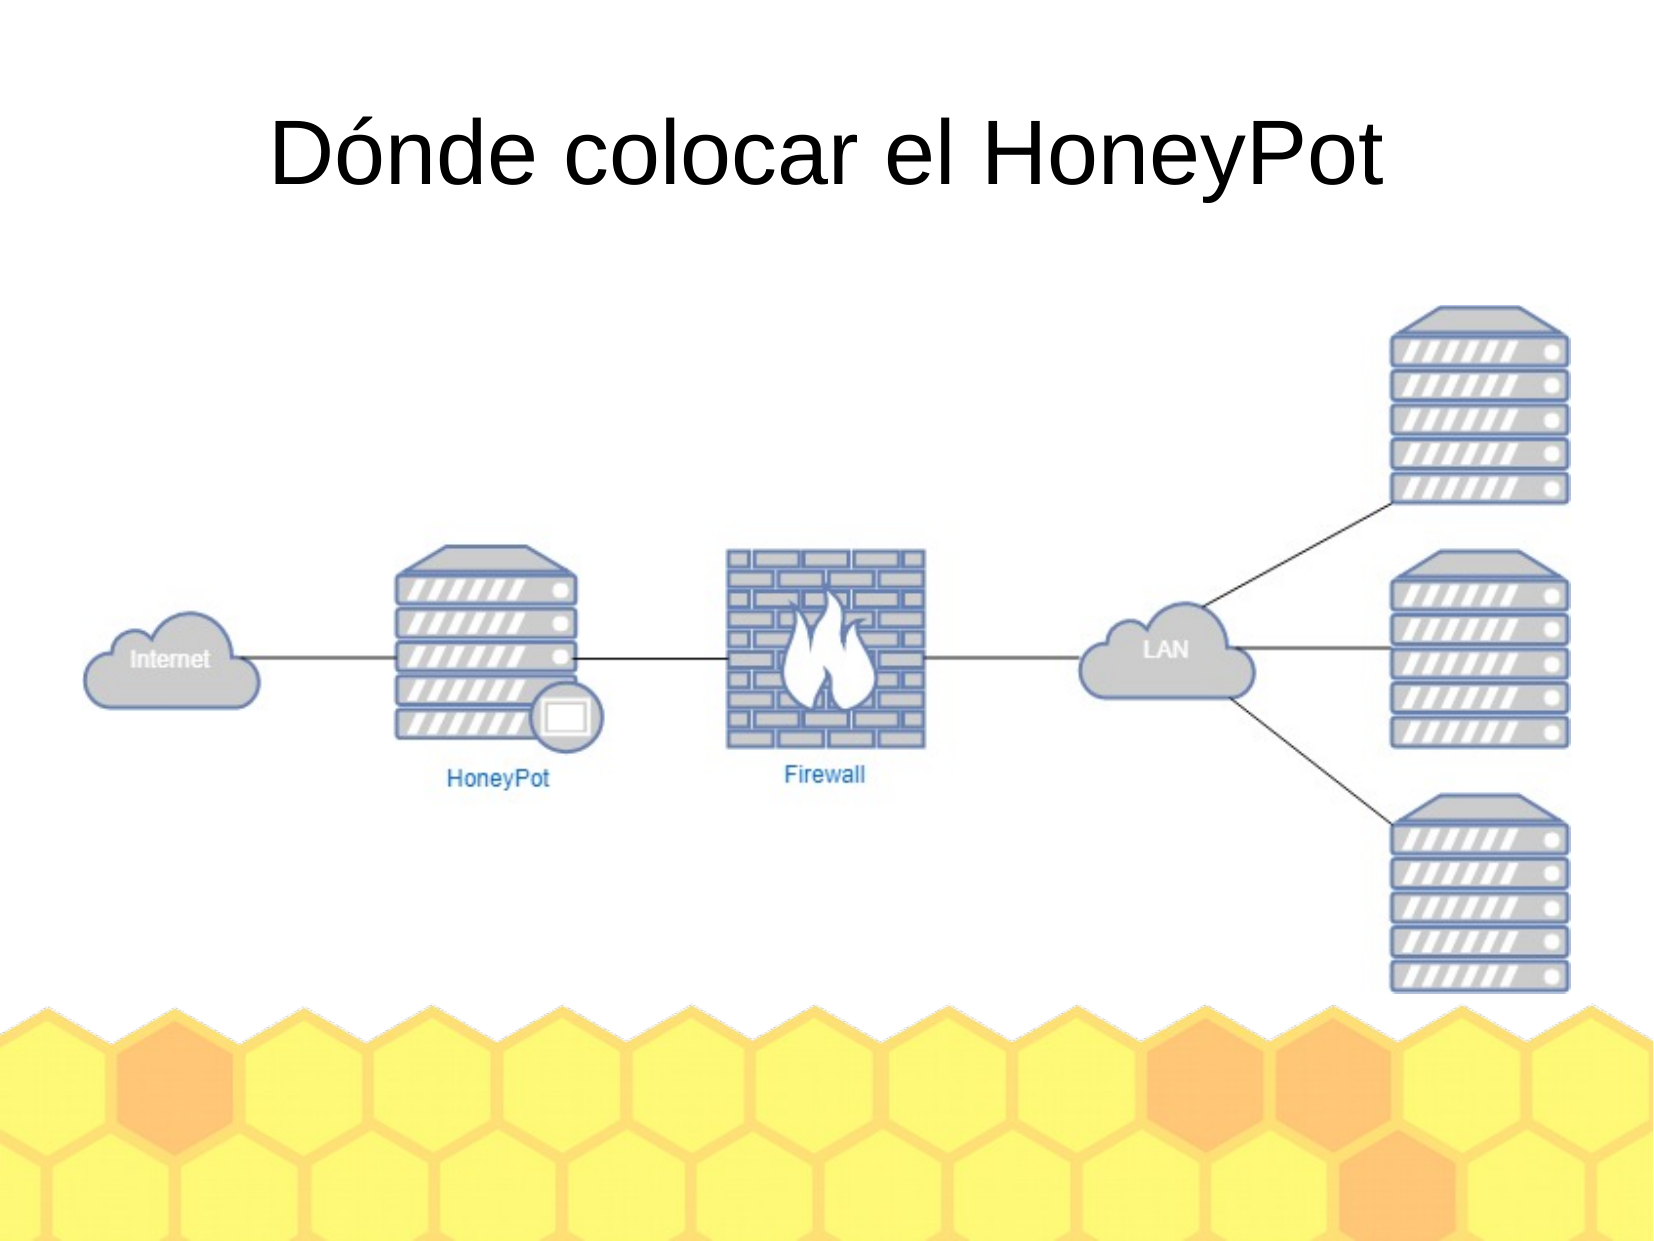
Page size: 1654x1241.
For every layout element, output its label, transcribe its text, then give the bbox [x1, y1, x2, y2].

picture [0, 1001, 1654, 1241]
picture [82, 305, 1571, 994]
title Dónde colocar el HoneyPot [82, 49, 1571, 257]
